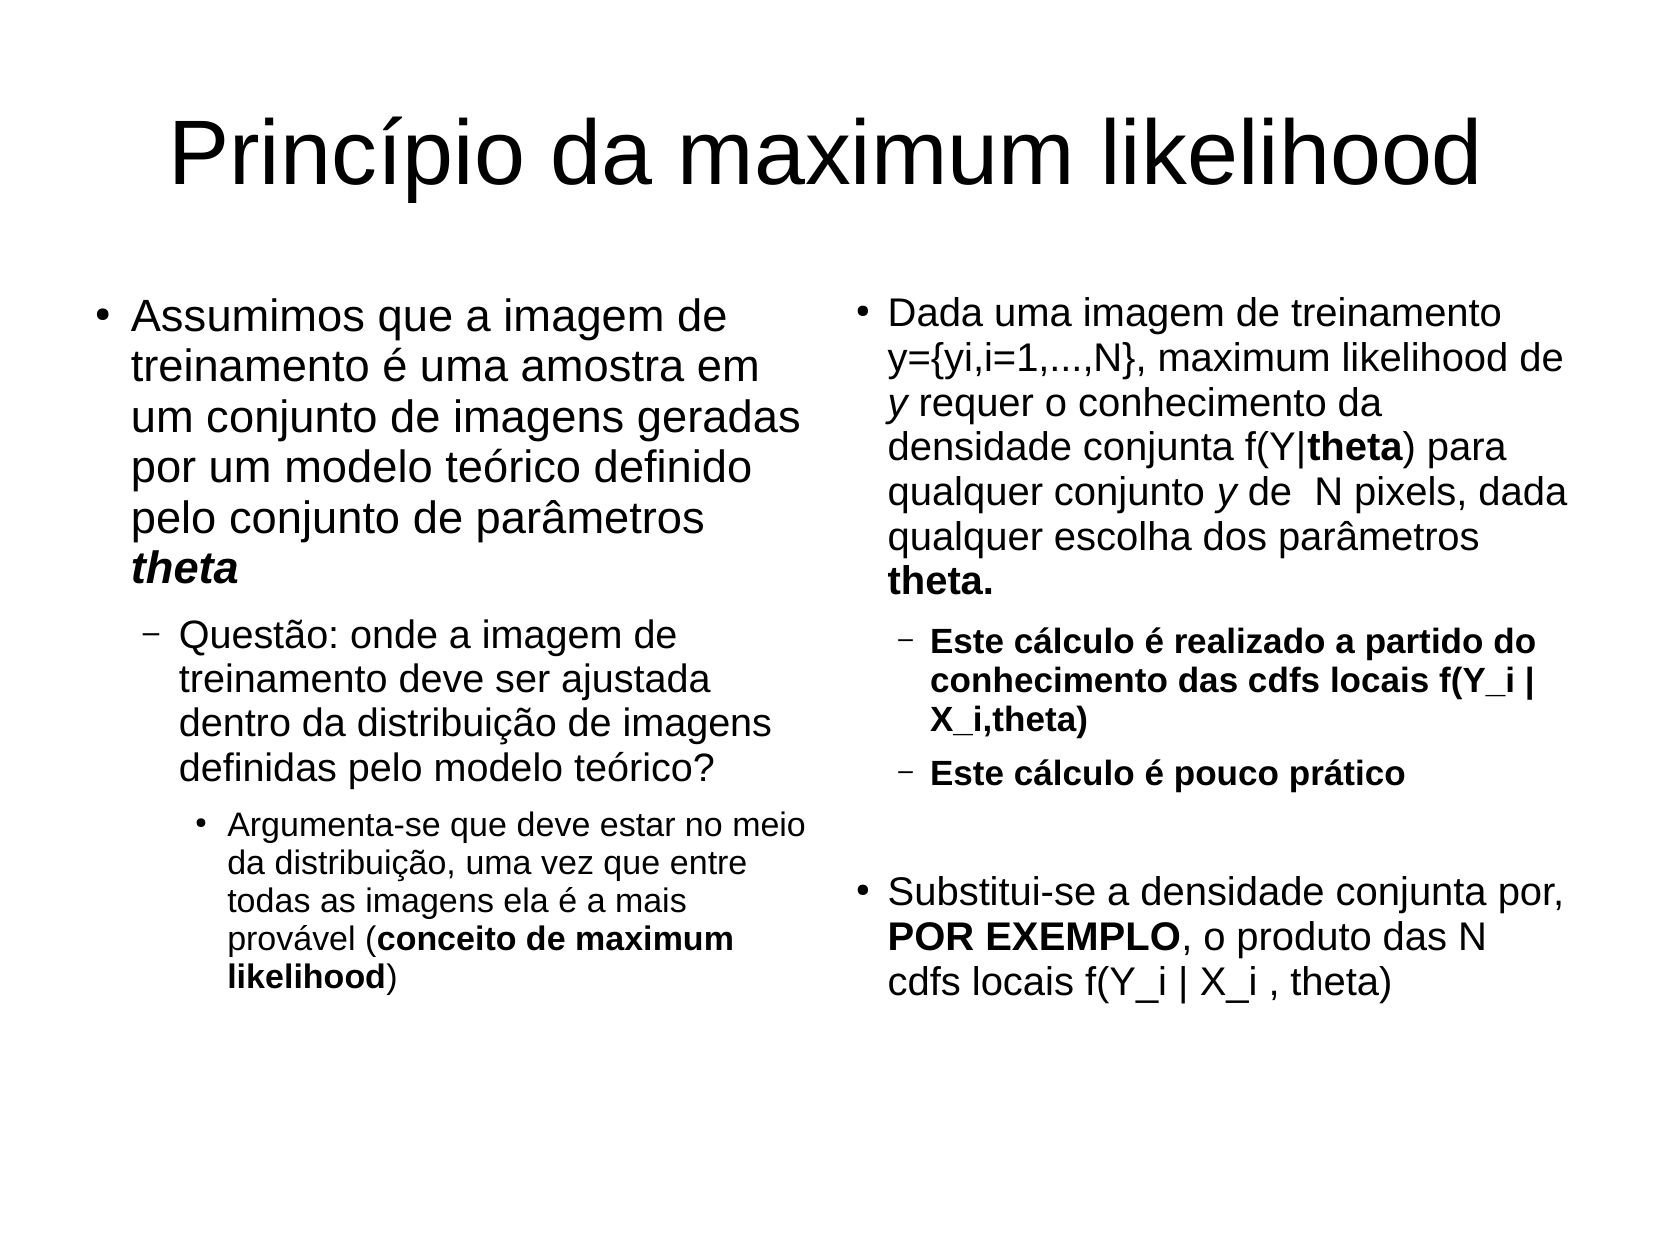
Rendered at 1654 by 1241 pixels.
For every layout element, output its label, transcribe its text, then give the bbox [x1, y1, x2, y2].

list Dada uma imagem de treinamento y={yi,i=1,...,N}, maximum likelihood de y requer o conhecimento da densidade conjunta f(Y|theta) para qualquer conjunto y de N pixels, dada qualquer escolha dos parâmetros theta. Este cálculo é realizado a partido do conhecimento das cdfs locais f(Y_i | X_i,theta) Este cálculo é pouco prático Substitui-se a densidade conjunta por, POR EXEMPLO, o produto das N cdfs locais f(Y_i | X_i , theta) [845, 290, 1572, 1010]
title Princípio da maximum likelihood [82, 49, 1571, 257]
list Assumimos que a imagem de treinamento é uma amostra em um conjunto de imagens geradas por um modelo teórico definido pelo conjunto de parâmetros theta Questão: onde a imagem de treinamento deve ser ajustada dentro da distribuição de imagens definidas pelo modelo teórico? Argumenta-se que deve estar no meio da distribuição, uma vez que entre todas as imagens ela é a mais provável (conceito de maximum likelihood) [82, 290, 809, 1010]
